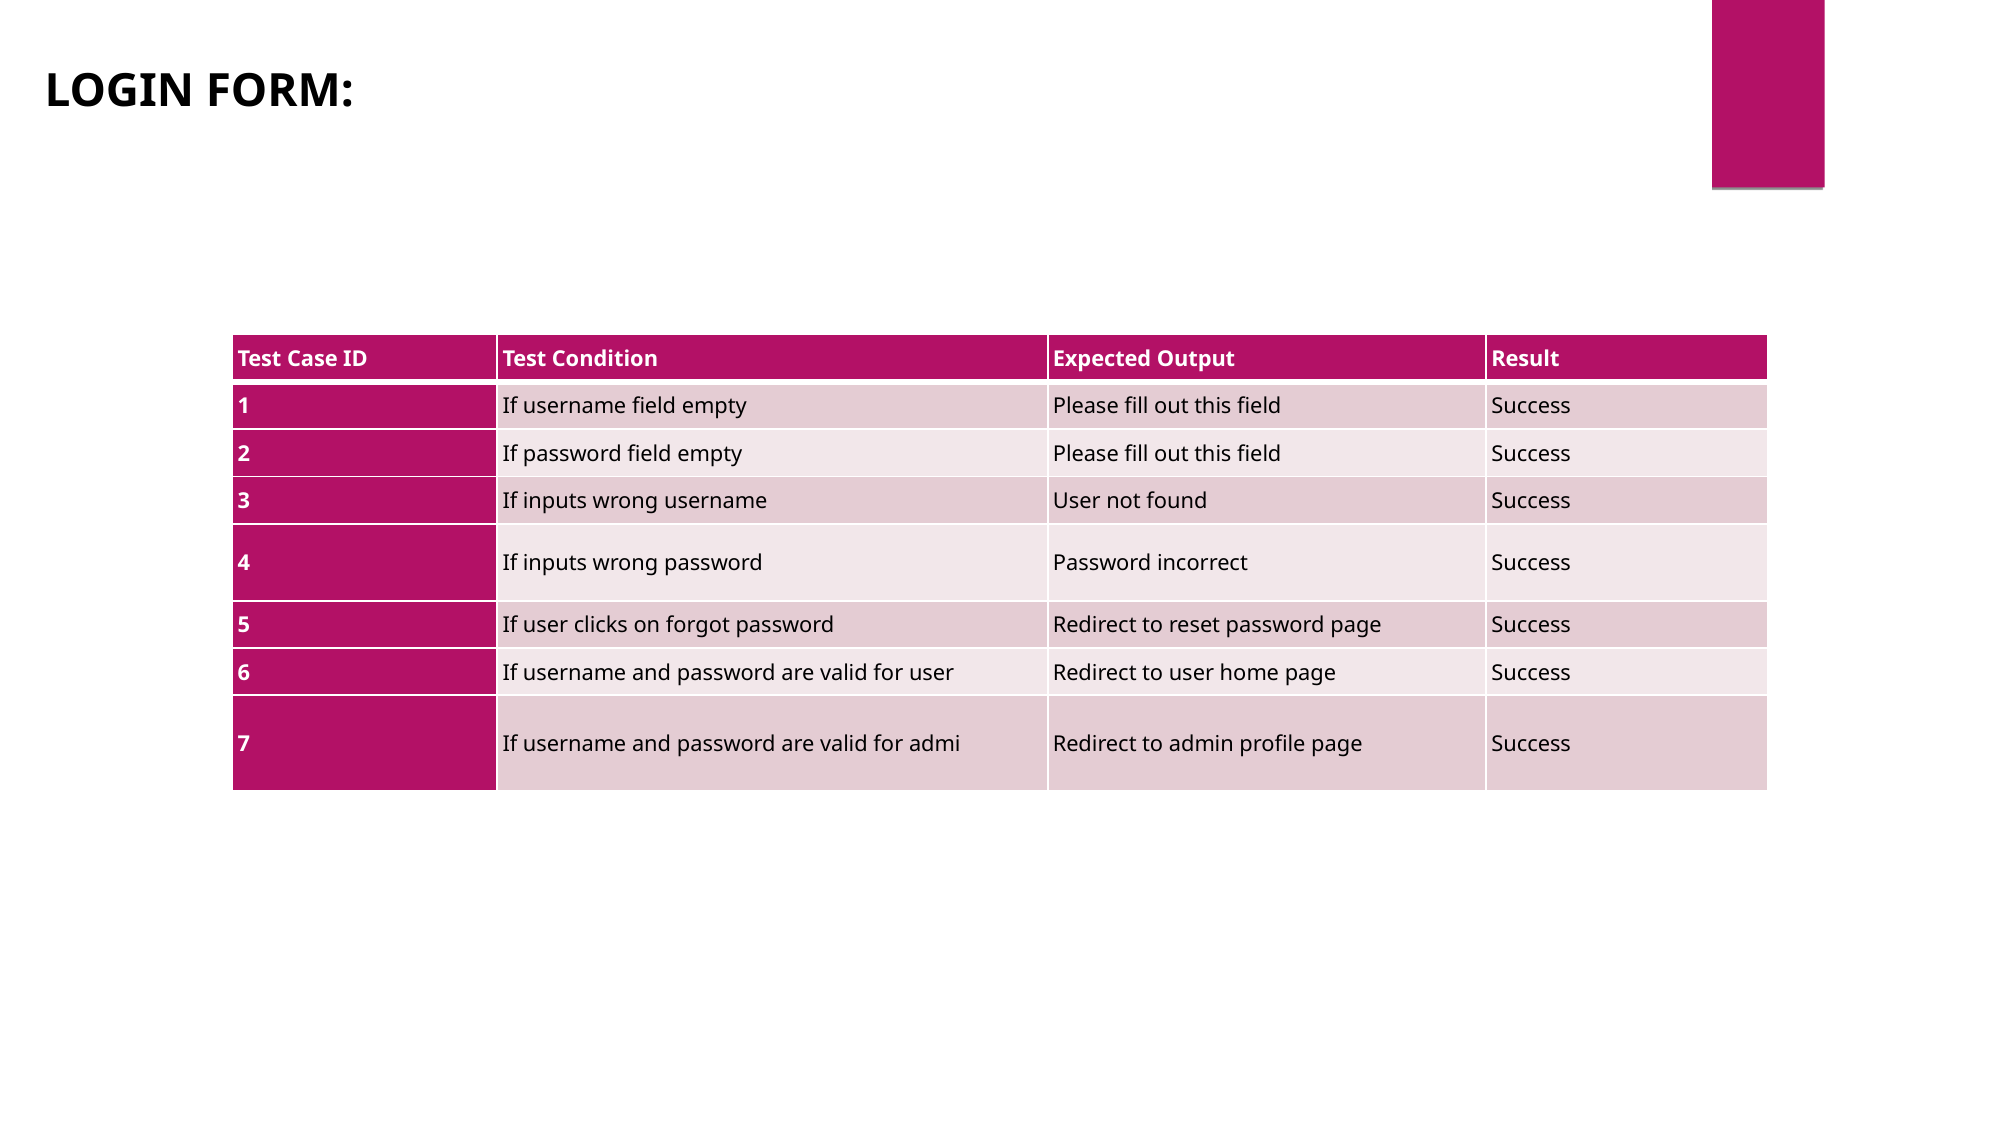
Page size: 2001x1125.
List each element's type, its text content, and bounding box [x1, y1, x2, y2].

table_cell 3 [233, 477, 496, 523]
table_cell Success [1487, 649, 1767, 694]
table_cell 1 [233, 385, 496, 428]
table_header Expected Output [1049, 335, 1485, 379]
table_cell Redirect to reset password page [1049, 602, 1485, 647]
table_cell If username and password are valid for user [498, 649, 1047, 694]
table_cell Success [1487, 385, 1767, 428]
table_cell Redirect to admin profile page [1049, 696, 1485, 790]
table_cell User not found [1049, 477, 1485, 523]
table_cell Success [1487, 477, 1767, 523]
table_cell Success [1487, 430, 1767, 476]
table_cell If inputs wrong username [498, 477, 1047, 523]
table_cell 4 [233, 525, 496, 600]
table_cell Password incorrect [1049, 525, 1485, 600]
table_cell Please fill out this field [1049, 430, 1485, 476]
table_cell 7 [233, 696, 496, 790]
table_cell If user clicks on forgot password [498, 602, 1047, 647]
table_cell 6 [233, 649, 496, 694]
table_header Result [1487, 335, 1767, 379]
table_cell If password field empty [498, 430, 1047, 476]
table_header Test Condition [498, 335, 1047, 379]
table_cell Success [1487, 602, 1767, 647]
table_cell Redirect to user home page [1049, 649, 1485, 694]
table_cell Success [1487, 525, 1767, 600]
table_cell If username and password are valid for admi [498, 696, 1047, 790]
table_header Test Case ID [233, 335, 496, 379]
table_cell If inputs wrong password [498, 525, 1047, 600]
table_cell 5 [233, 602, 496, 647]
table_cell 2 [233, 430, 496, 476]
title LOGIN FORM: [29, 29, 1467, 146]
table_cell Please fill out this field [1049, 385, 1485, 428]
table_cell If username field empty [498, 385, 1047, 428]
table_cell Success [1487, 696, 1767, 790]
